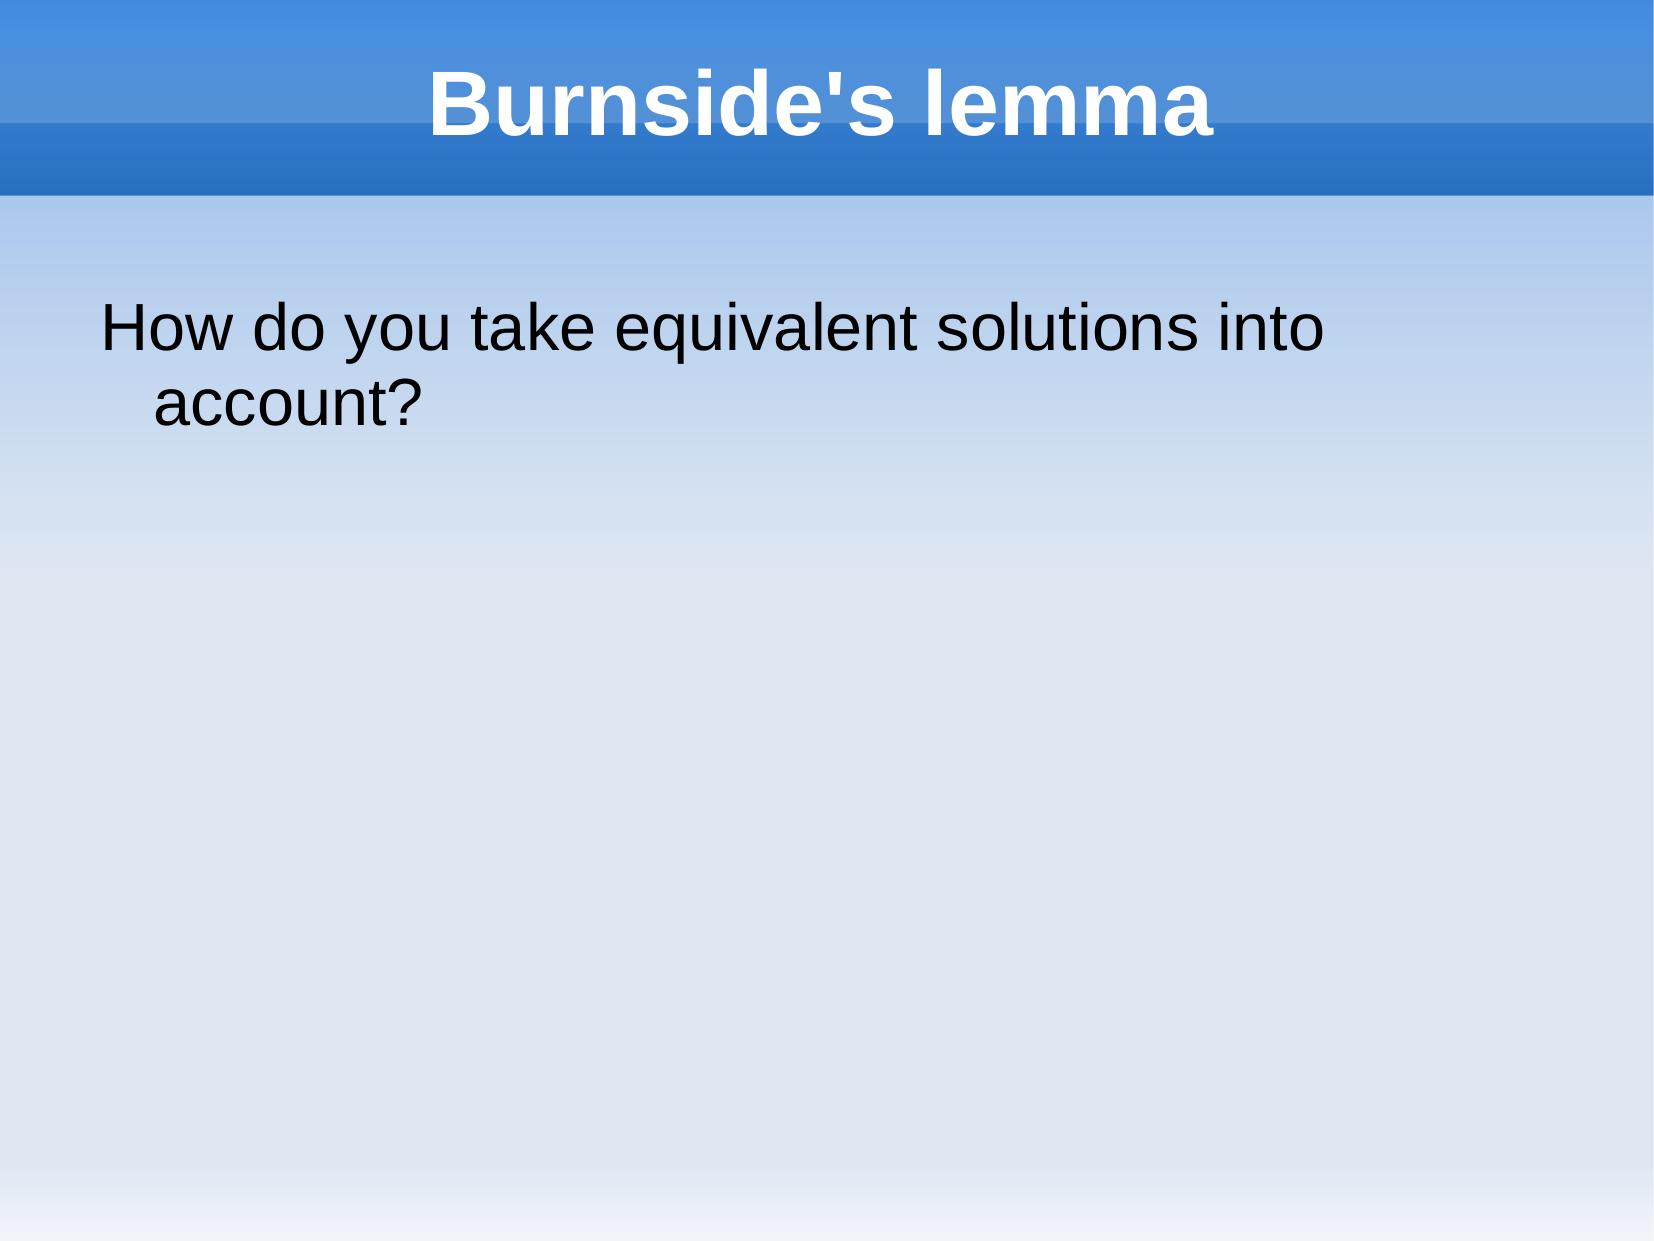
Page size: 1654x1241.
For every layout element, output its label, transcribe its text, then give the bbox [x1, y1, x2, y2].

list How do you take equivalent solutions into account? [82, 290, 1571, 1094]
title Burnside's lemma [76, 0, 1565, 208]
picture [0, 0, 1654, 1241]
